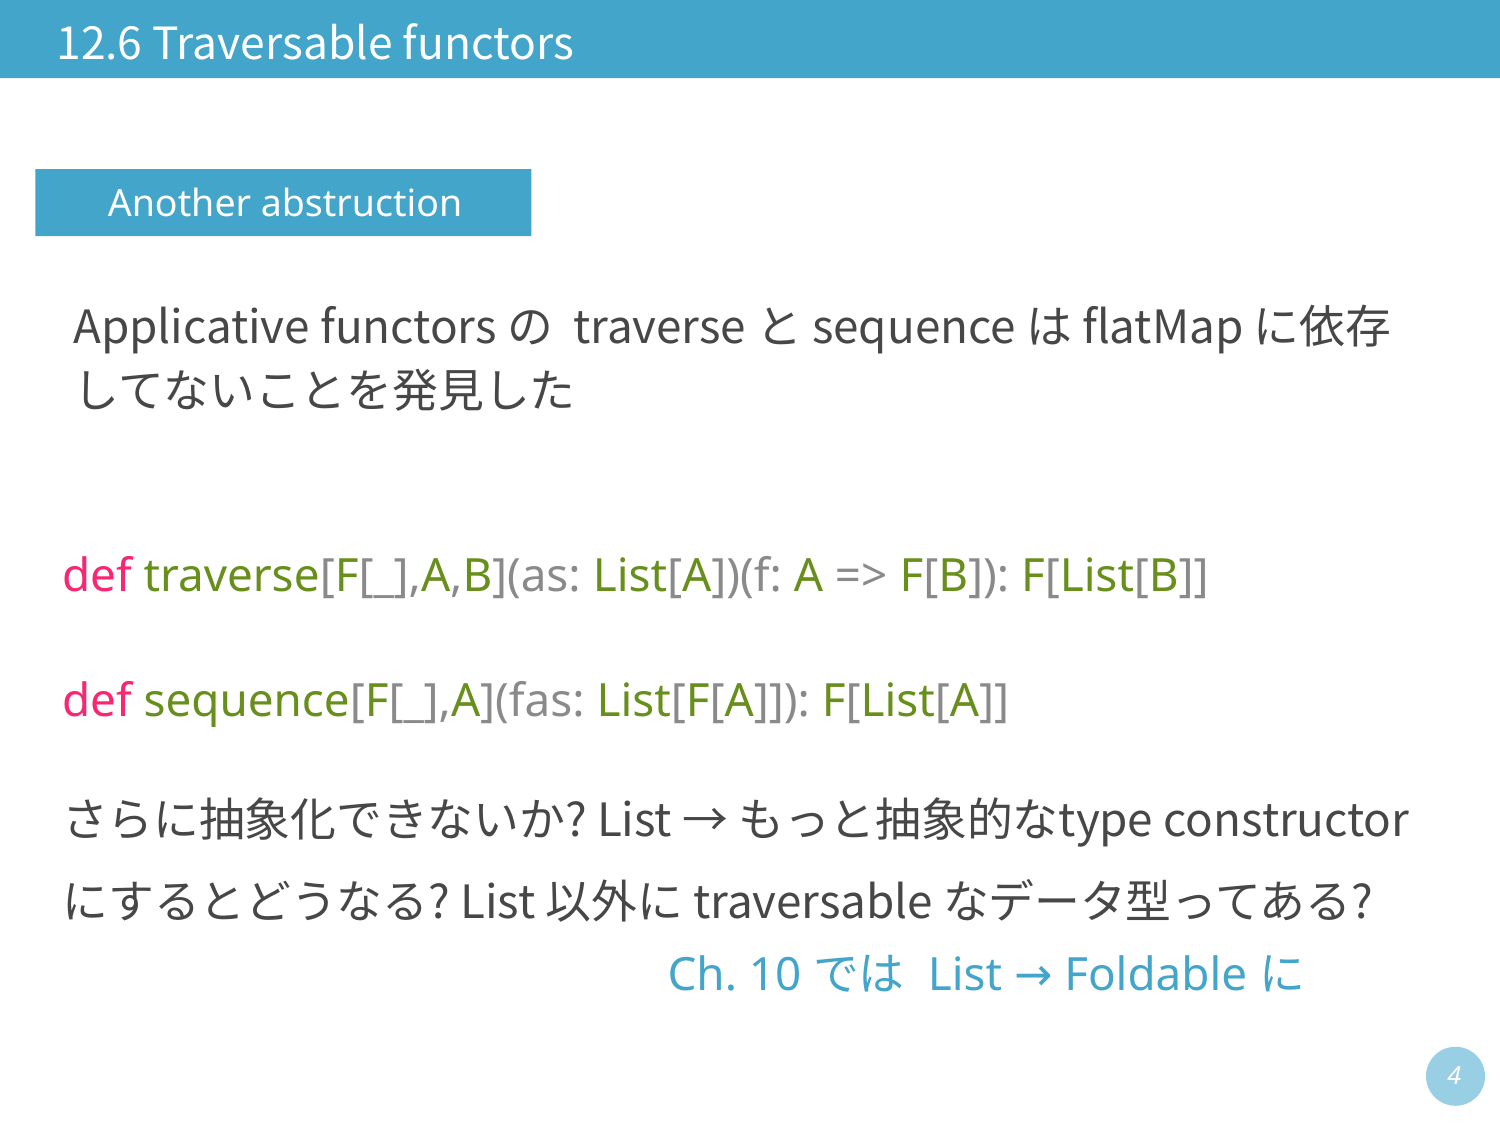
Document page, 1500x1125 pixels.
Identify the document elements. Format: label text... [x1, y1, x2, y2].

text_box def traverse[F[_],A,B](as: List[A])(f: A => F[B]): F[List[B]] def sequence[F[_],A](fas: List[F[A]]): F[List[A]] [47, 472, 1489, 632]
text_box Applicative functors の traverse と sequence は flatMap に依存してないことを発見した [59, 282, 1418, 424]
text_box Ch. 10 では List → Foldable に [652, 937, 1388, 1008]
slide_number <number> [1424, 1046, 1484, 1107]
title 12.6 Traversable functors [41, 7, 1392, 76]
text_box Another abstruction [39, 171, 531, 232]
text_box さらに抽象化できないか? List → もっと抽象的なtype constructorにするとどうなる? List 以外に traversable なデータ型ってある? [47, 755, 1453, 936]
text_box [35, 169, 532, 237]
